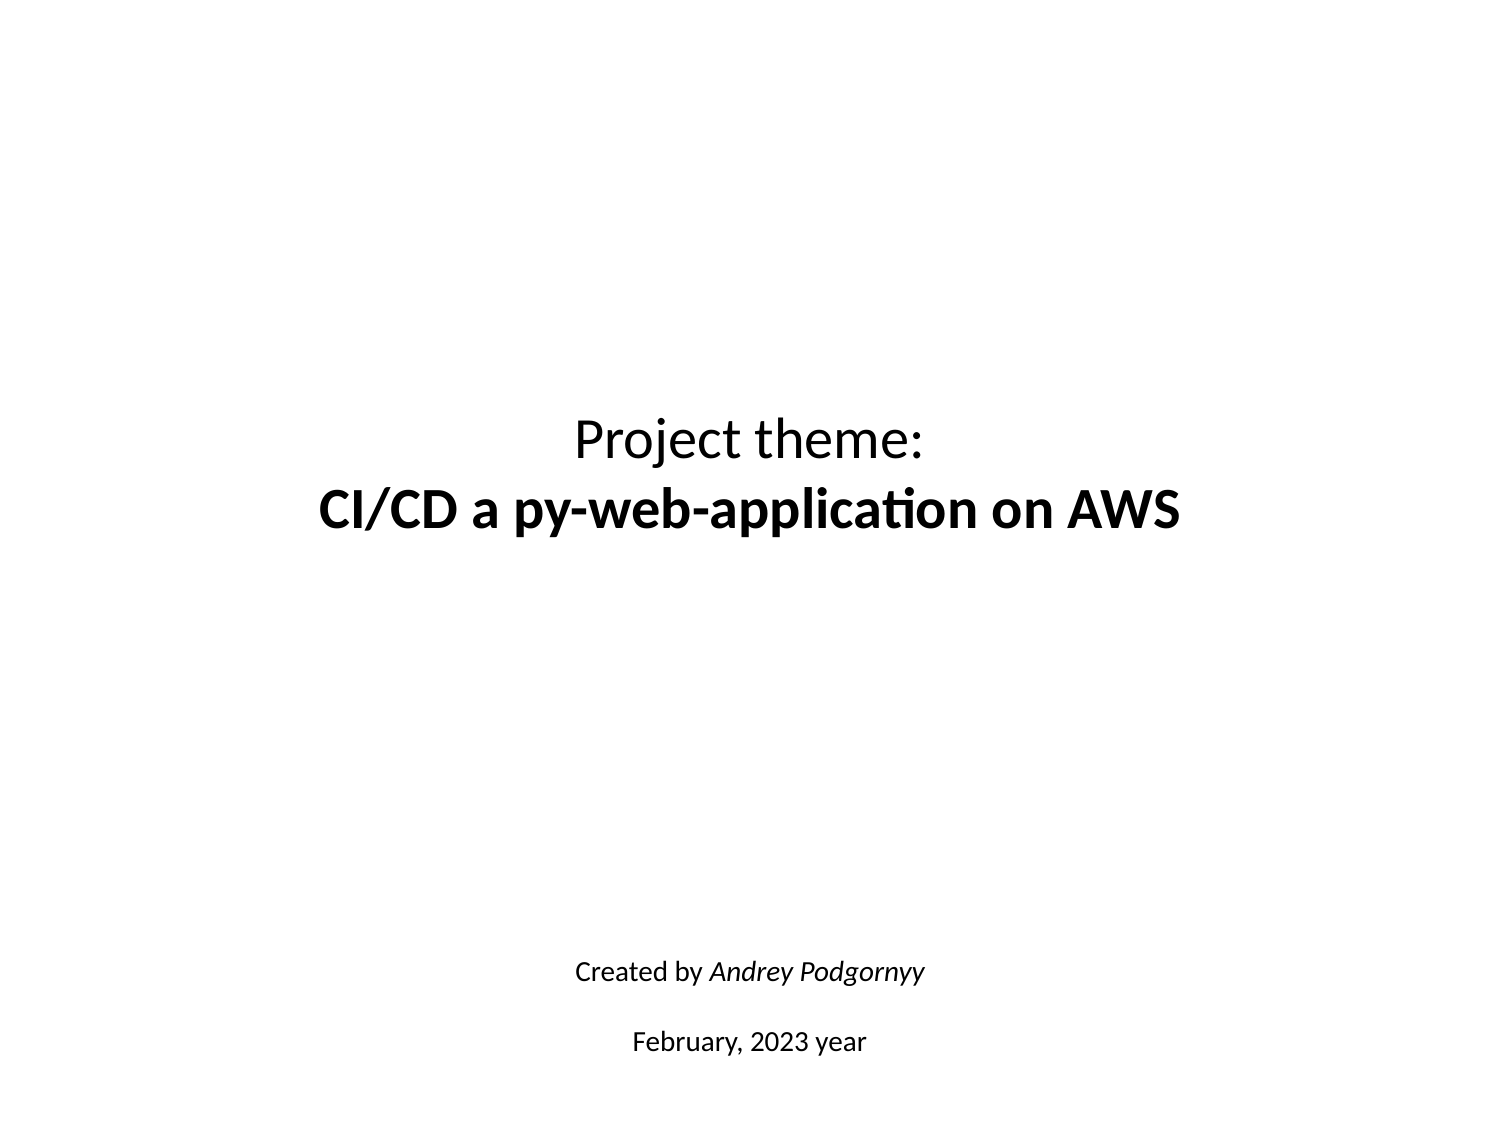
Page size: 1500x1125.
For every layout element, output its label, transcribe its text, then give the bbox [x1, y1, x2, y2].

title Project theme: CI/CD a py-web-application on AWS [82, 349, 1418, 591]
text_box Created by Andrey Podgornyy February, 2023 year [425, 944, 1075, 1065]
